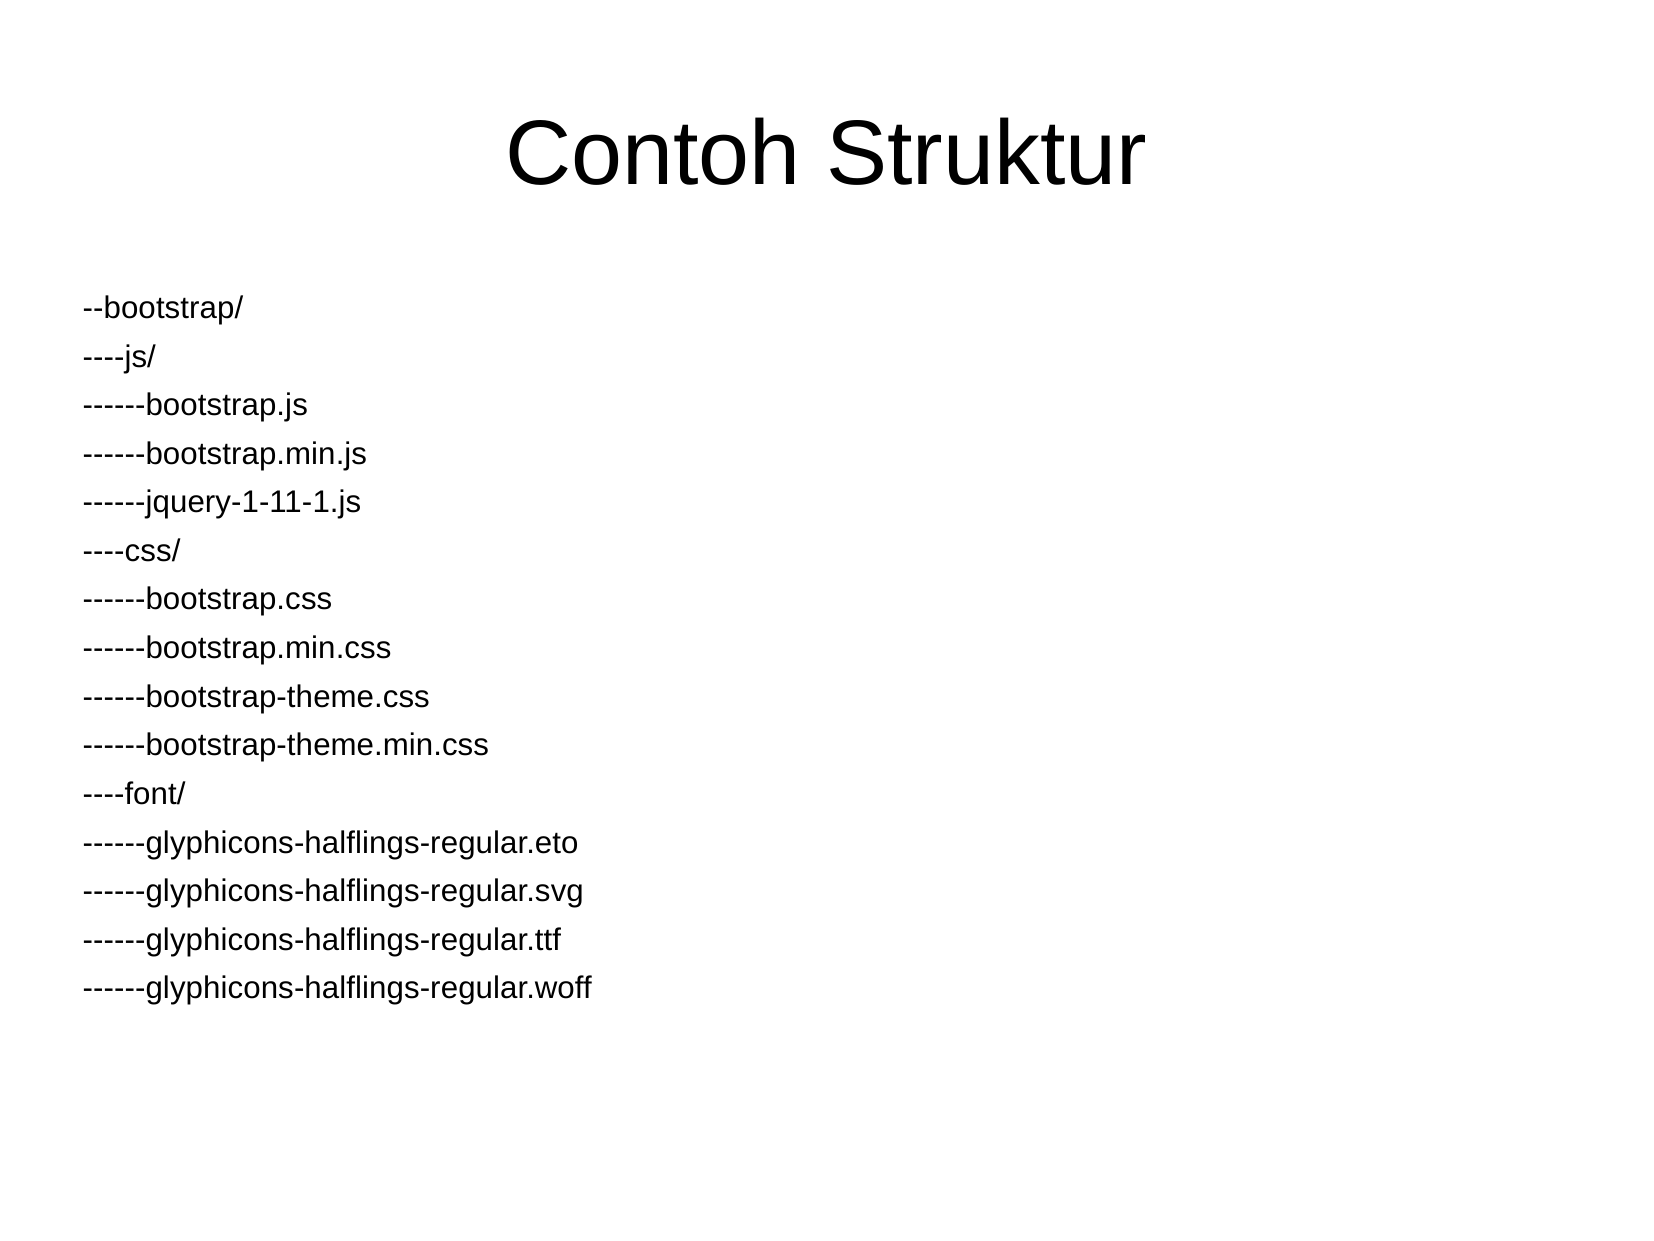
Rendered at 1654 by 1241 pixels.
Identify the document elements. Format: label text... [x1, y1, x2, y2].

title Contoh Struktur [82, 49, 1571, 257]
list --bootstrap/ ----js/ ------bootstrap.js ------bootstrap.min.js ------jquery-1-11-1.js ----css/ ------bootstrap.css ------bootstrap.min.css ------bootstrap-theme.css ------bootstrap-theme.min.css ----font/ ------glyphicons-halflings-regular.eto ------glyphicons-halflings-regular.svg ------glyphicons-halflings-regular.ttf ------glyphicons-halflings-regular.woff [82, 290, 1571, 1010]
